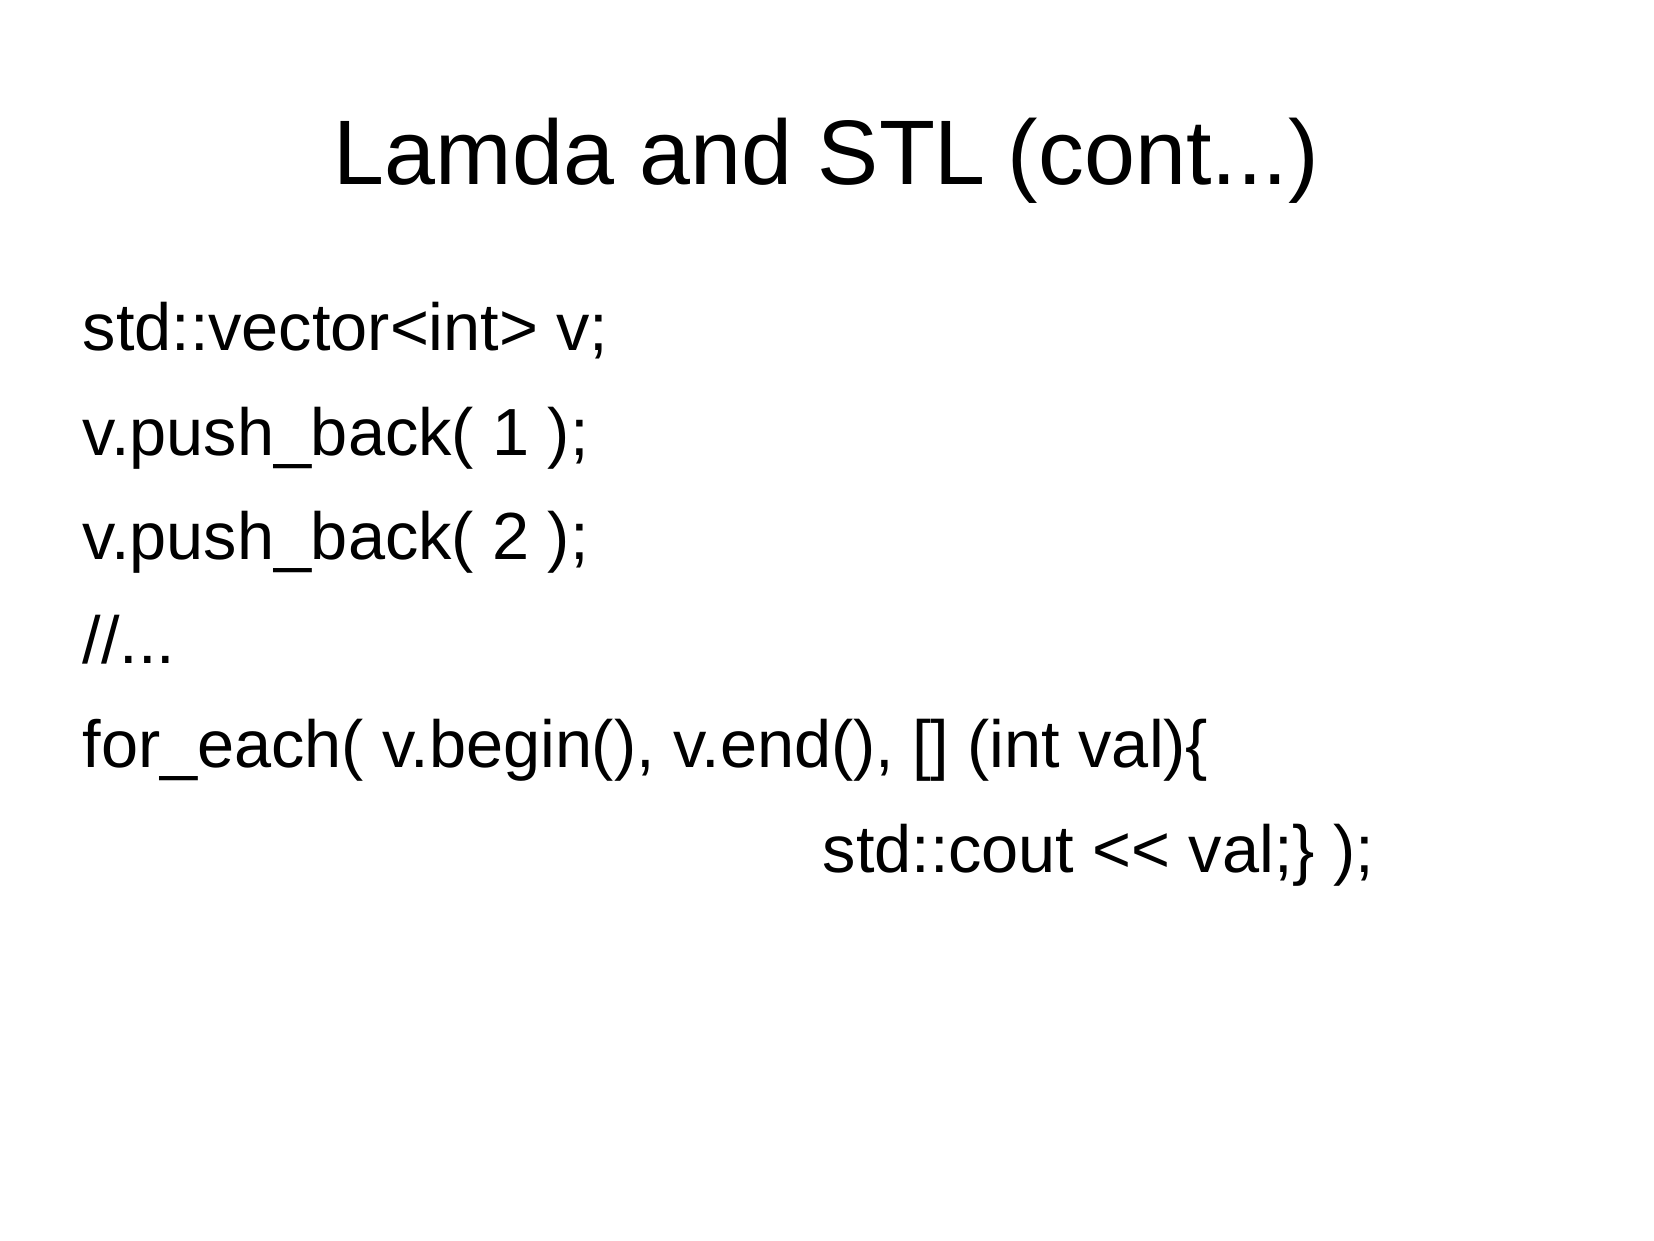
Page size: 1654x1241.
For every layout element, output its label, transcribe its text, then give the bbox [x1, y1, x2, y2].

title Lamda and STL (cont...) [82, 49, 1571, 257]
list std::vector<int> v; v.push_back( 1 ); v.push_back( 2 ); //... for_each( v.begin(), v.end(), [] (int val){ std::cout << val;} ); [82, 290, 1571, 1010]
